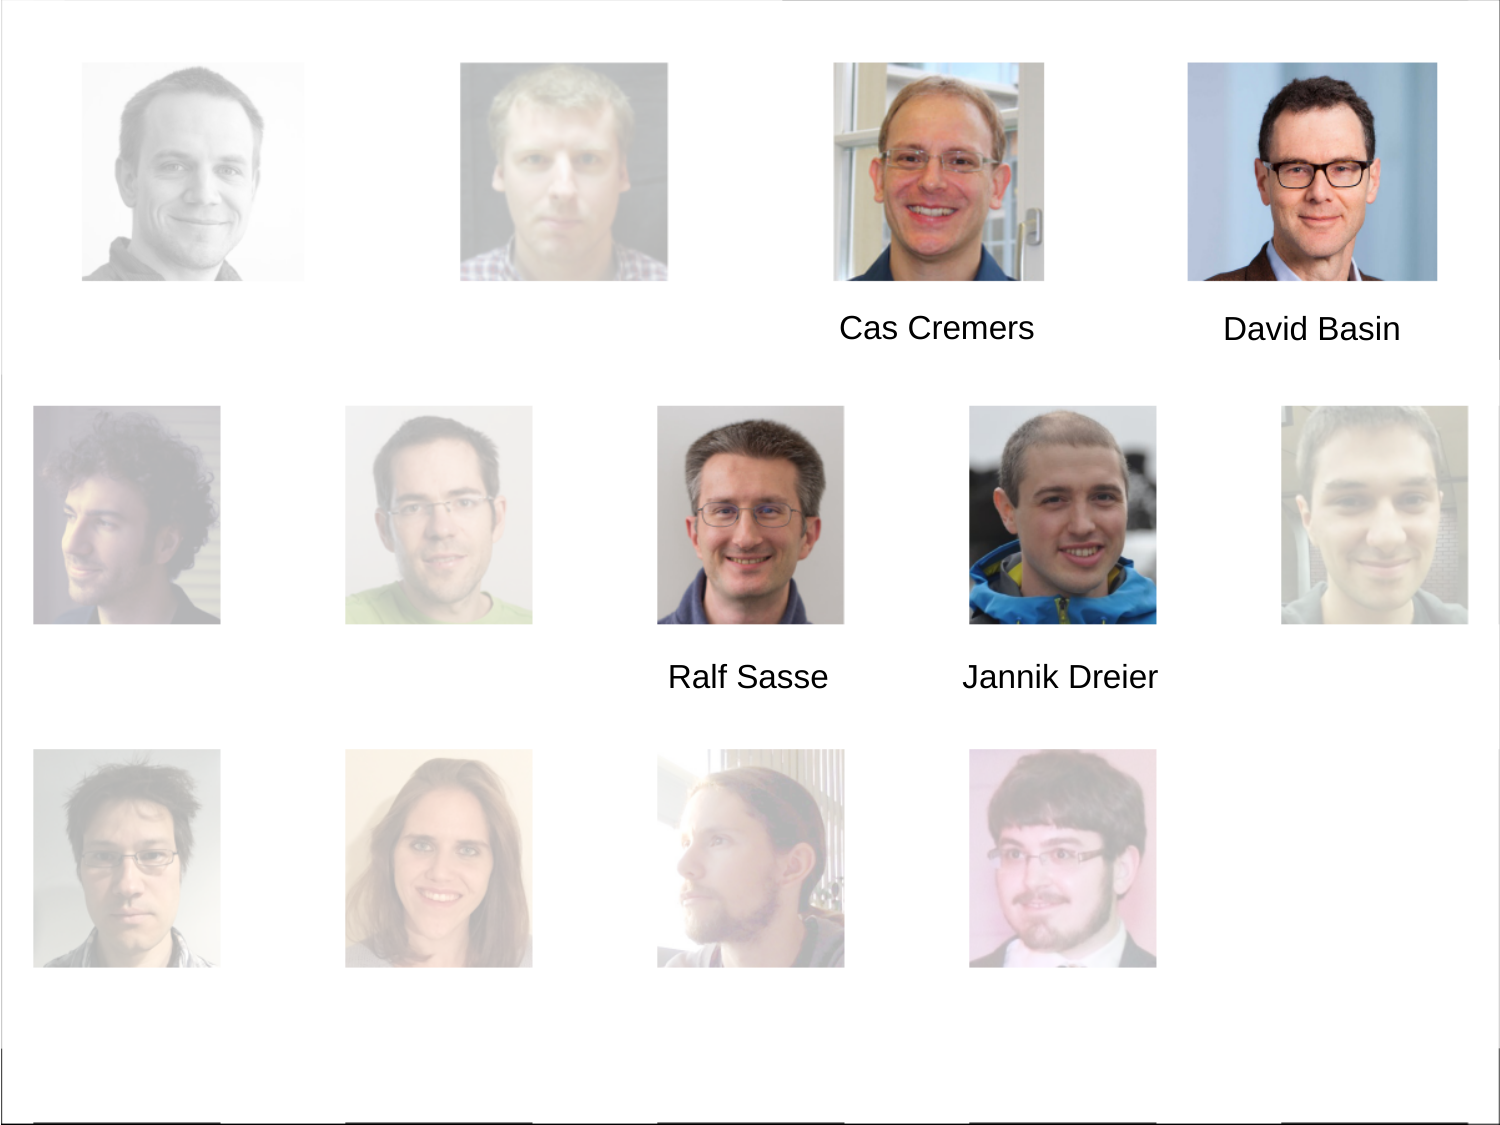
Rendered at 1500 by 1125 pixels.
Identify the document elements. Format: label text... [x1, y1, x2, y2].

picture [595, 0, 1500, 719]
text_box Cas Cremers [824, 289, 1051, 355]
text_box Jannik Dreier [947, 637, 1174, 703]
text_box [1, 0, 1500, 1049]
text_box Ralf Sasse [653, 637, 845, 703]
picture [1, 1049, 1500, 1125]
text_box David Basin [1208, 289, 1416, 355]
